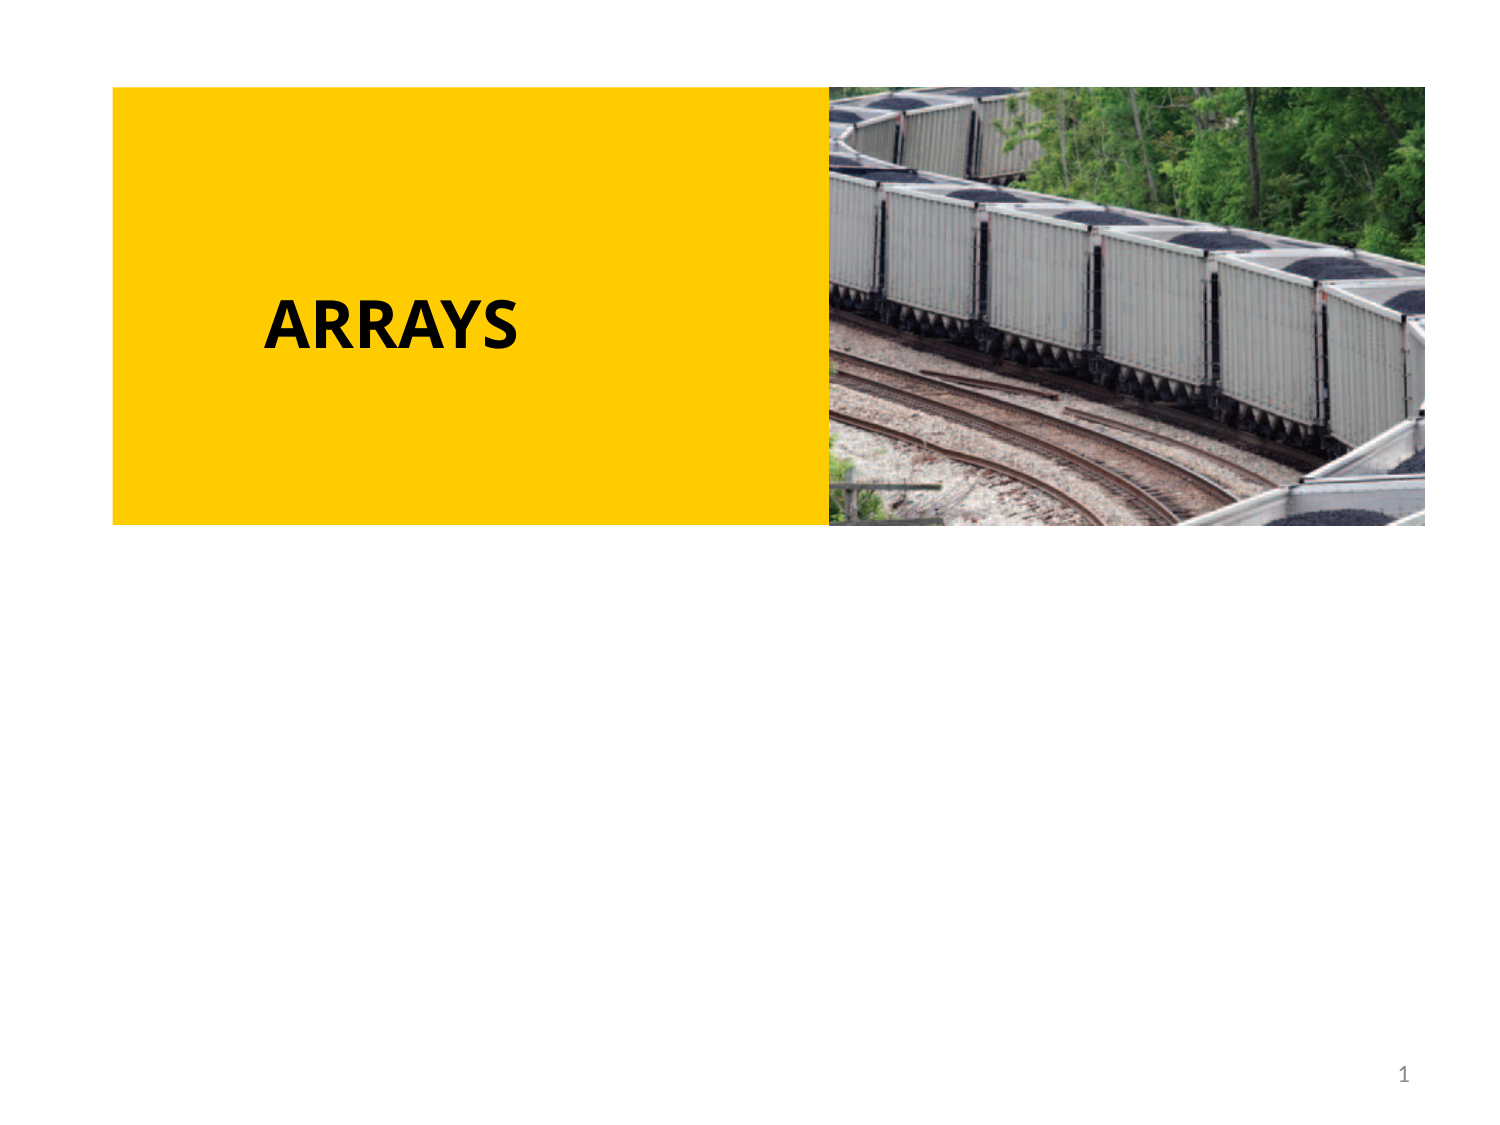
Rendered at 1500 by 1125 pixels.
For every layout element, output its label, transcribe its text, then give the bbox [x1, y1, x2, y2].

text_box ARRAYS [249, 274, 750, 370]
text_box [112, 87, 829, 525]
picture [829, 87, 1425, 526]
slide_number <number> [1074, 1042, 1425, 1103]
